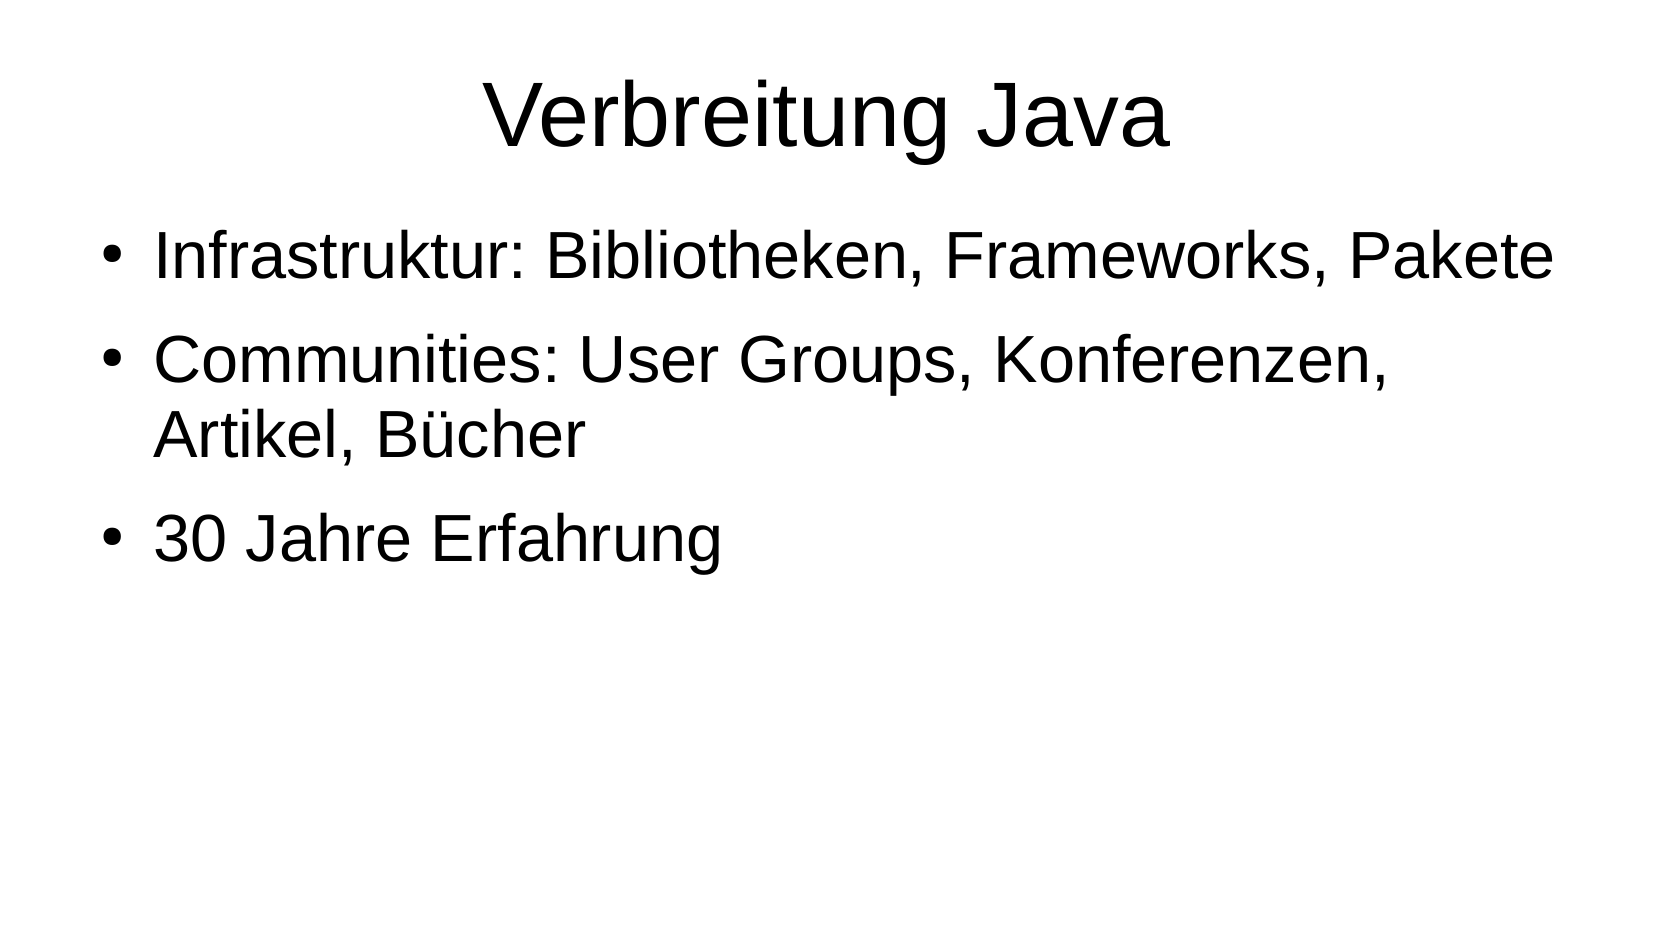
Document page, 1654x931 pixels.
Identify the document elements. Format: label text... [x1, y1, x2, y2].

title Verbreitung Java [82, 37, 1571, 193]
list Infrastruktur: Bibliotheken, Frameworks, Pakete Communities: User Groups, Konferenzen, Artikel, Bücher 30 Jahre Erfahrung [82, 217, 1571, 758]
